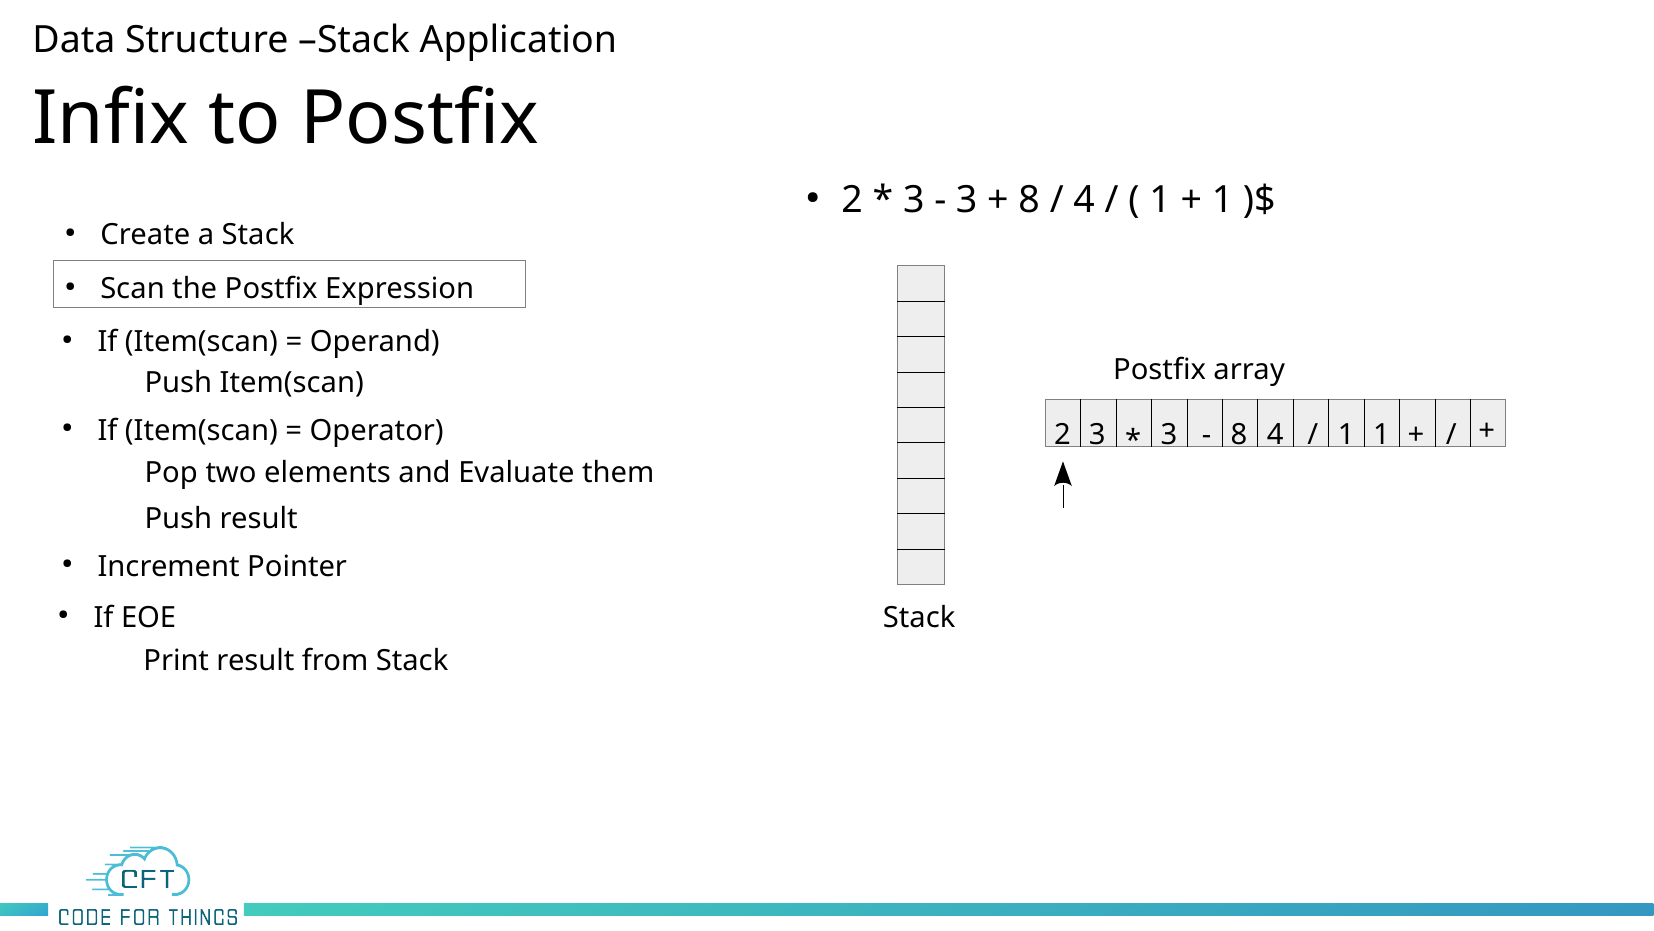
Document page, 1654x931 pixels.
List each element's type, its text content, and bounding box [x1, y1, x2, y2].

title Data Structure –Stack Application Infix to Postfix [32, 12, 1536, 166]
text_box 4 [1252, 405, 1292, 455]
text_box Stack [868, 588, 979, 638]
text_box 1 [1341, 405, 1372, 455]
text_box 2 * 3 - 3 + 8 / 4 / ( 1 + 1 )$ [791, 165, 1377, 225]
picture [59, 846, 237, 925]
text_box If (Item(scan) = Operator) [47, 401, 496, 461]
text_box [1365, 399, 1399, 405]
text_box + [1463, 401, 1518, 451]
text_box / [1292, 405, 1341, 455]
text_box 1 [1372, 405, 1407, 455]
text_box If (Item(scan) = Operand) [47, 312, 491, 373]
text_box [1223, 399, 1257, 405]
text_box 8 [1236, 405, 1252, 455]
text_box Increment Pointer [47, 537, 621, 597]
text_box * [1110, 411, 1159, 461]
text_box 3 [1145, 405, 1187, 455]
text_box [897, 408, 945, 442]
text_box [1258, 399, 1293, 405]
text_box [1117, 399, 1151, 411]
text_box Postfix array [1098, 340, 1312, 390]
text_box [1152, 399, 1187, 405]
text_box Create a Stack [50, 206, 355, 266]
text_box [1294, 399, 1328, 405]
text_box [897, 443, 945, 478]
text_box [1045, 399, 1080, 405]
text_box / [1431, 405, 1471, 455]
text_box If EOE [43, 588, 375, 638]
text_box [897, 265, 945, 301]
text_box Push Item(scan) [94, 373, 426, 401]
text_box Push result [94, 490, 426, 550]
text_box [1436, 399, 1470, 405]
text_box [897, 373, 945, 407]
text_box [897, 514, 945, 549]
text_box [1400, 399, 1435, 405]
text_box 2 [1039, 405, 1074, 455]
text_box [1188, 399, 1222, 405]
text_box [897, 302, 945, 336]
text_box - [1187, 405, 1236, 455]
text_box [897, 337, 945, 372]
text_box [1081, 399, 1116, 405]
text_box [1329, 399, 1364, 405]
text_box + [1407, 405, 1431, 455]
text_box Pop two elements and Evaluate them [94, 443, 709, 502]
text_box [897, 479, 945, 513]
text_box Print result from Stack [93, 631, 615, 691]
text_box [897, 550, 945, 585]
text_box 3 [1074, 405, 1123, 455]
text_box Scan the Postfix Expression [50, 259, 537, 319]
